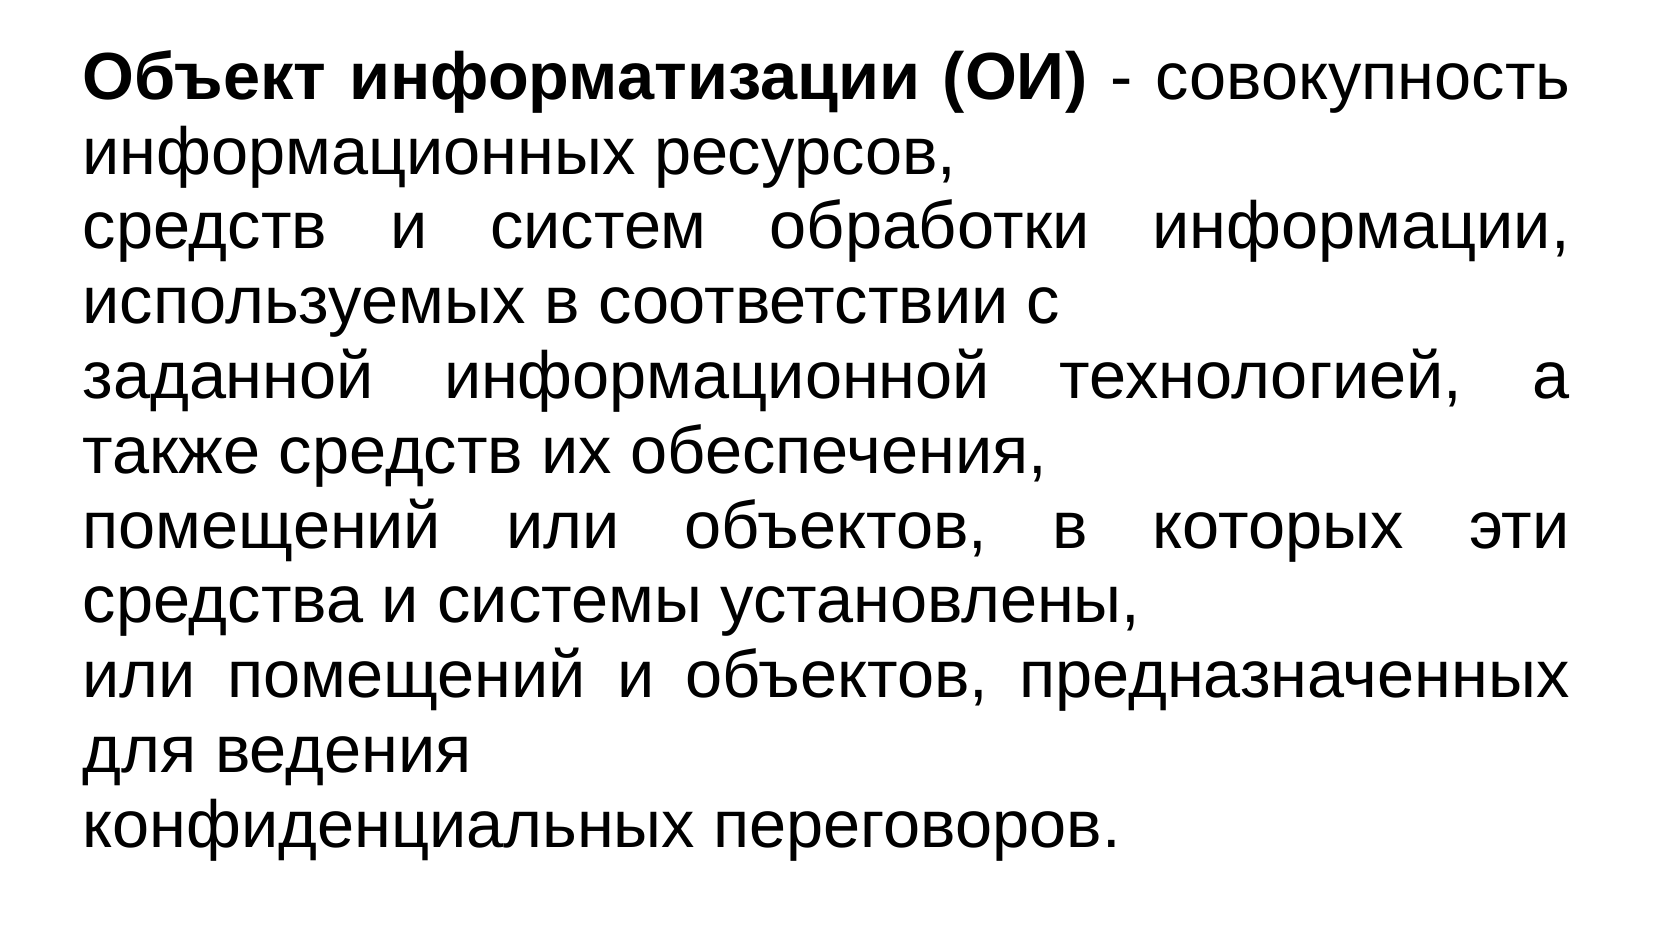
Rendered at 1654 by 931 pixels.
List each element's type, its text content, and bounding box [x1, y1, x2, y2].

subtitle Объект информатизации (ОИ) - совокупность информационных ресурсов, средств и систем обработки информации, используемых в соответствии с заданной информационной технологией, а также средств их обеспечения, помещений или объектов, в которых эти средства и системы установлены, или помещений и объектов, предназначенных для ведения конфиденциальных переговоров. [82, 38, 1571, 862]
